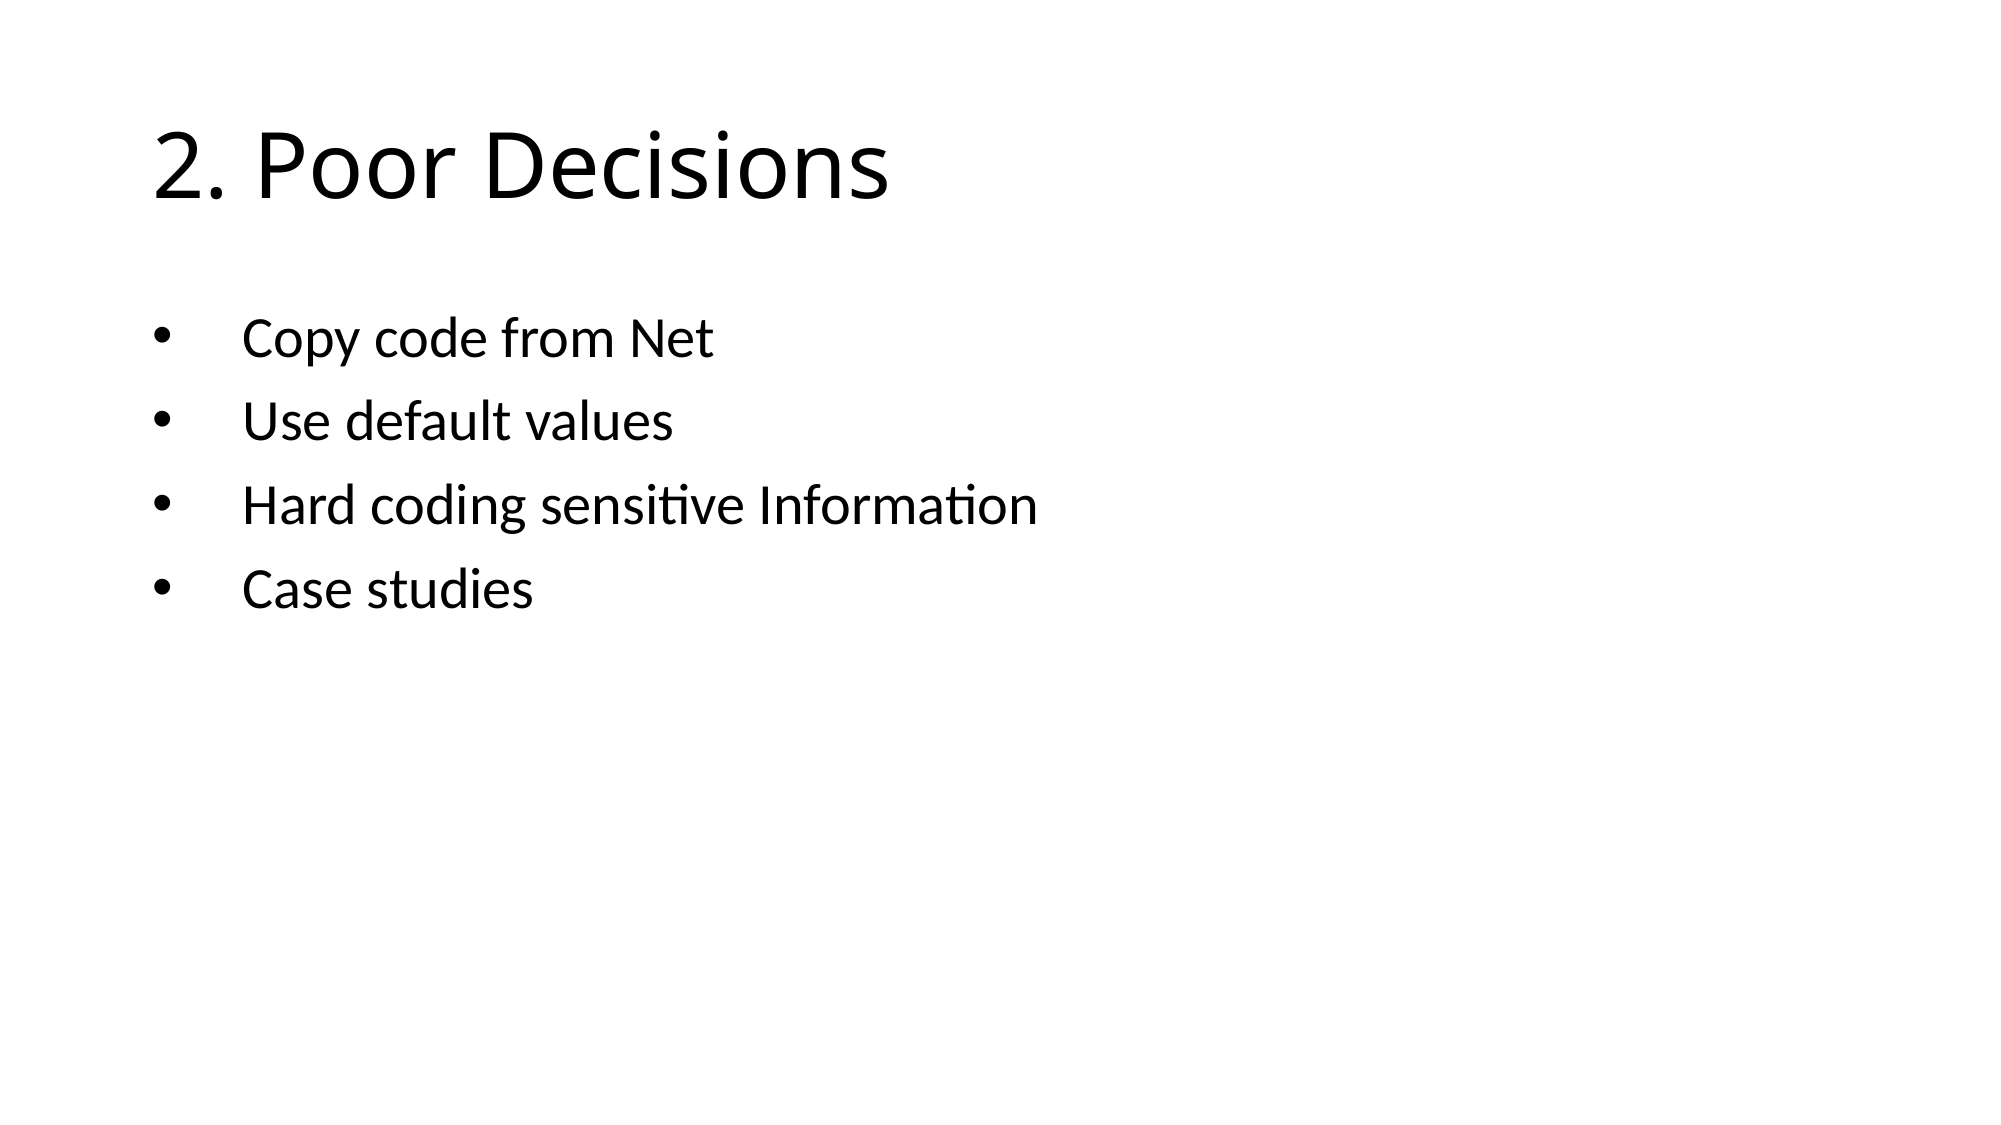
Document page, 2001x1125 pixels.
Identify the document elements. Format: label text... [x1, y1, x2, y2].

list Copy code from Net Use default values Hard coding sensitive Information Case studies [137, 299, 1863, 1014]
title 2. Poor Decisions [137, 59, 1863, 278]
